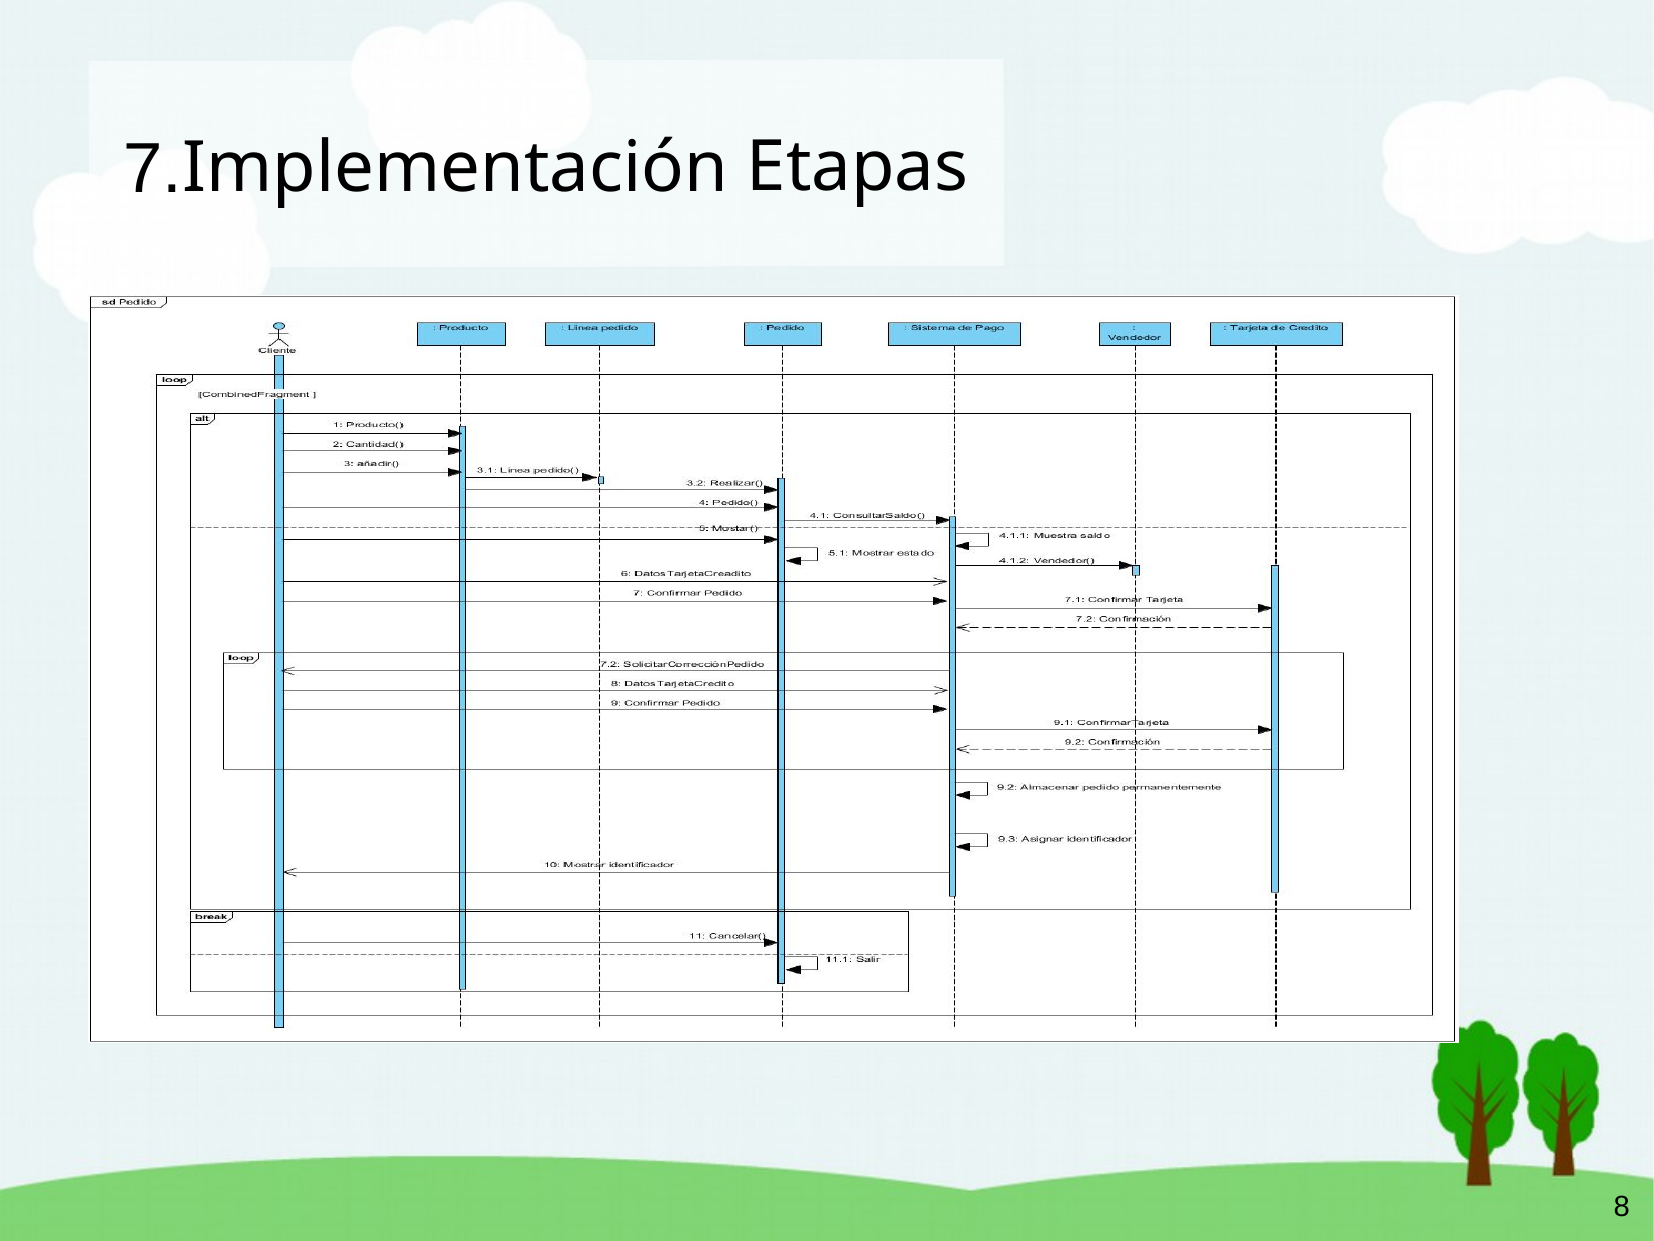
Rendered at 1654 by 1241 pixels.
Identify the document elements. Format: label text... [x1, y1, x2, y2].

picture [0, 0, 1654, 1241]
title 7.Implementación Etapas [88, 59, 1005, 268]
